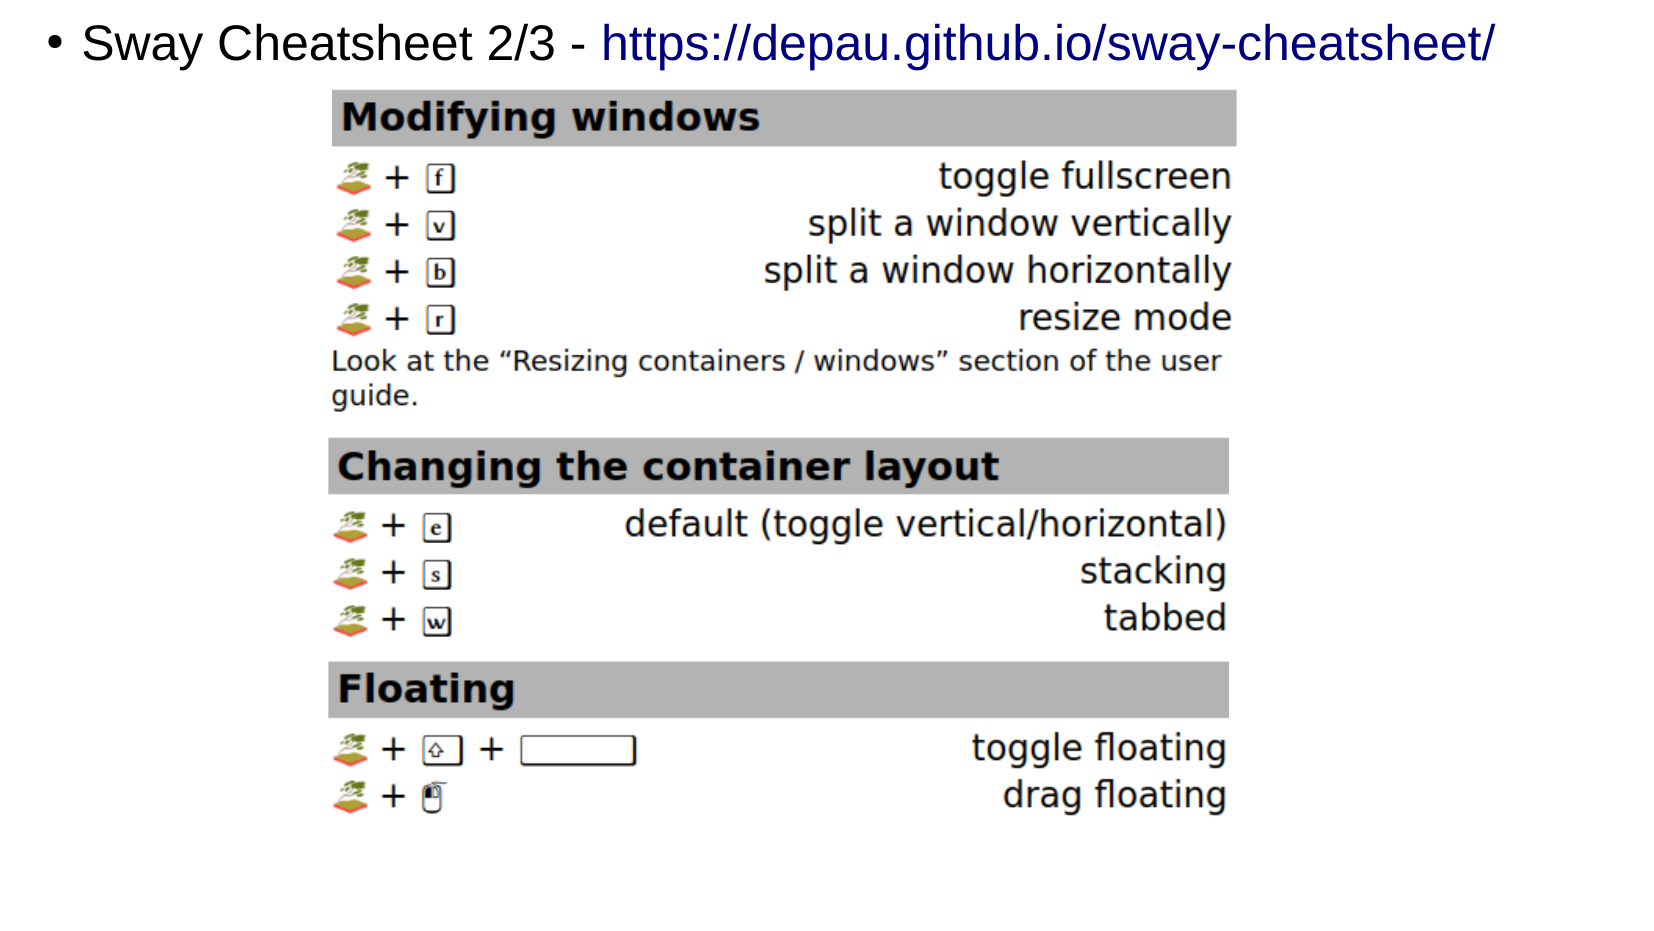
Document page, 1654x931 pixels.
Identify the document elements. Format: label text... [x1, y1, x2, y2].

picture [332, 87, 1240, 426]
subtitle Sway Cheatsheet 2/3 - https://depau.github.io/sway-cheatsheet/ [46, 15, 1612, 202]
picture [327, 435, 1229, 831]
